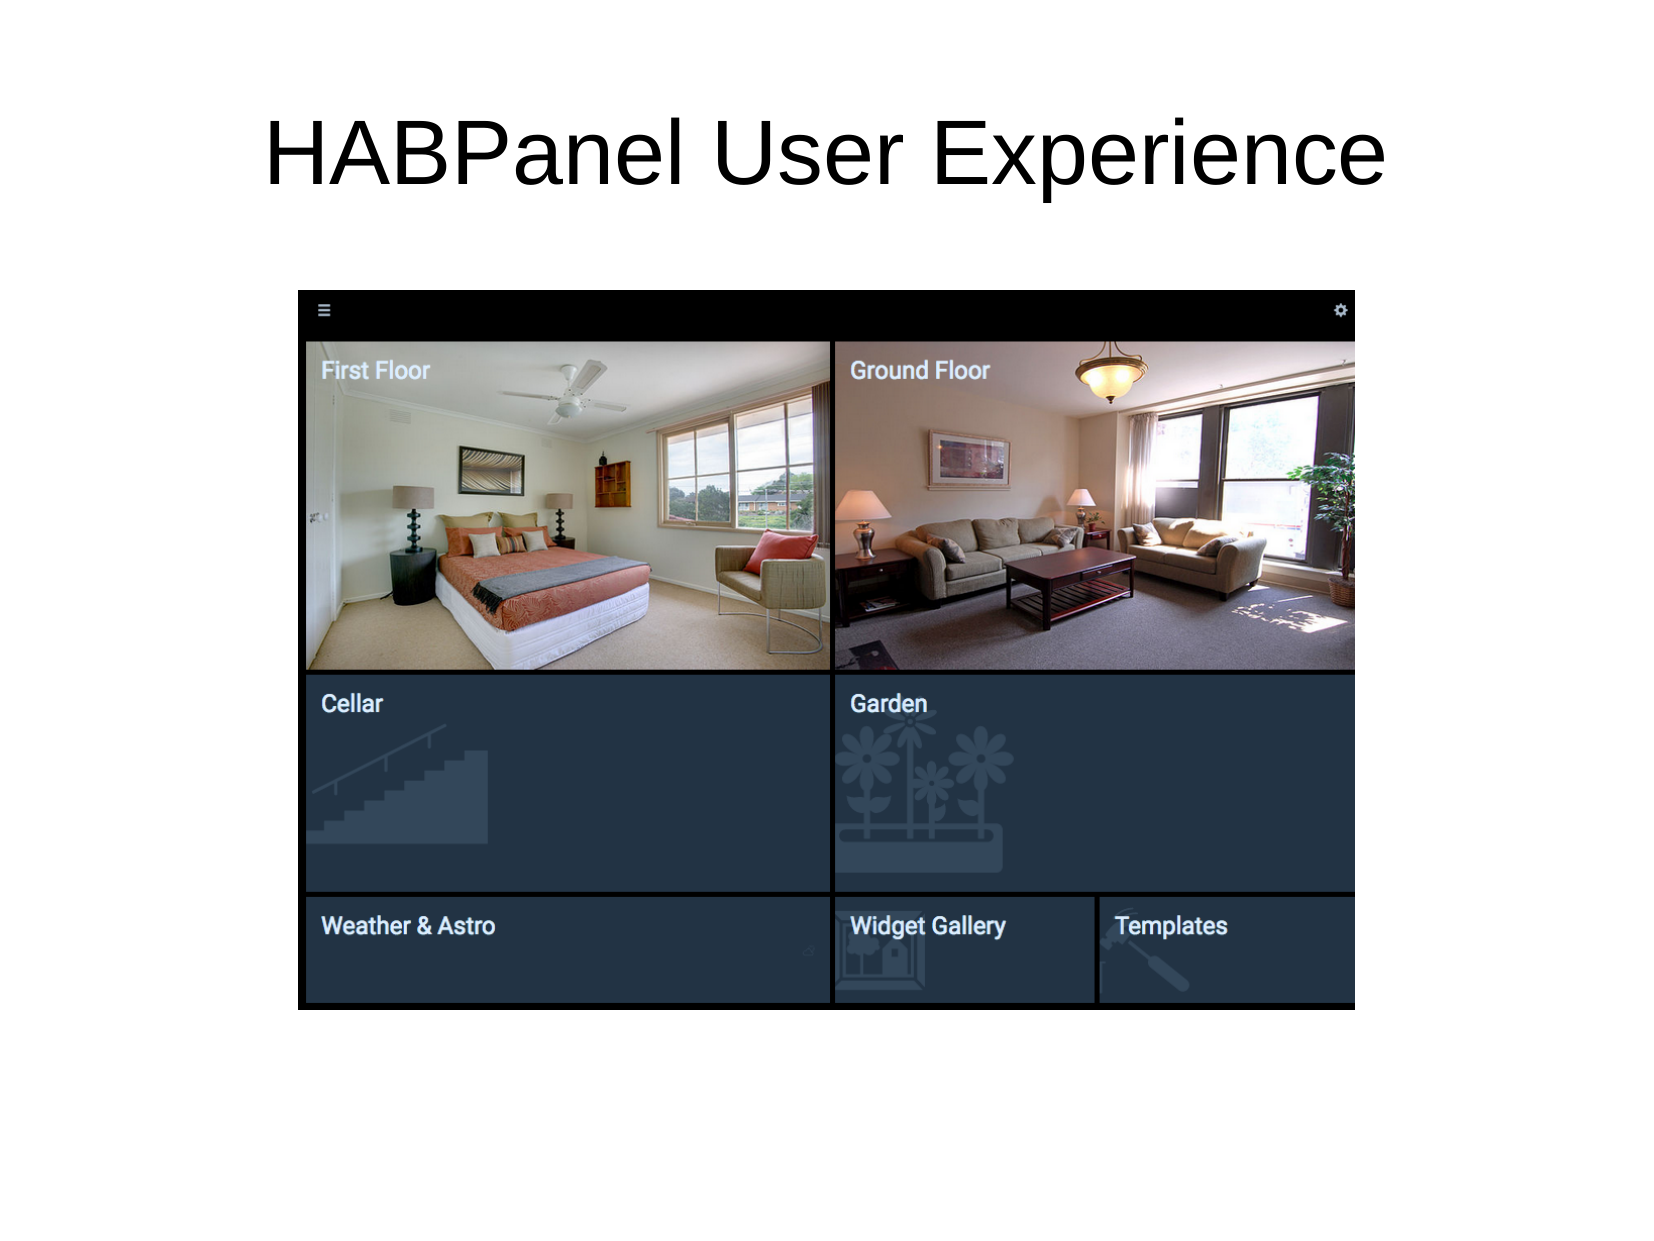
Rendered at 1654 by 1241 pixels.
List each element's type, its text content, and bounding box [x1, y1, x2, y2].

title HABPanel User Experience [82, 49, 1571, 257]
picture [298, 290, 1355, 1010]
